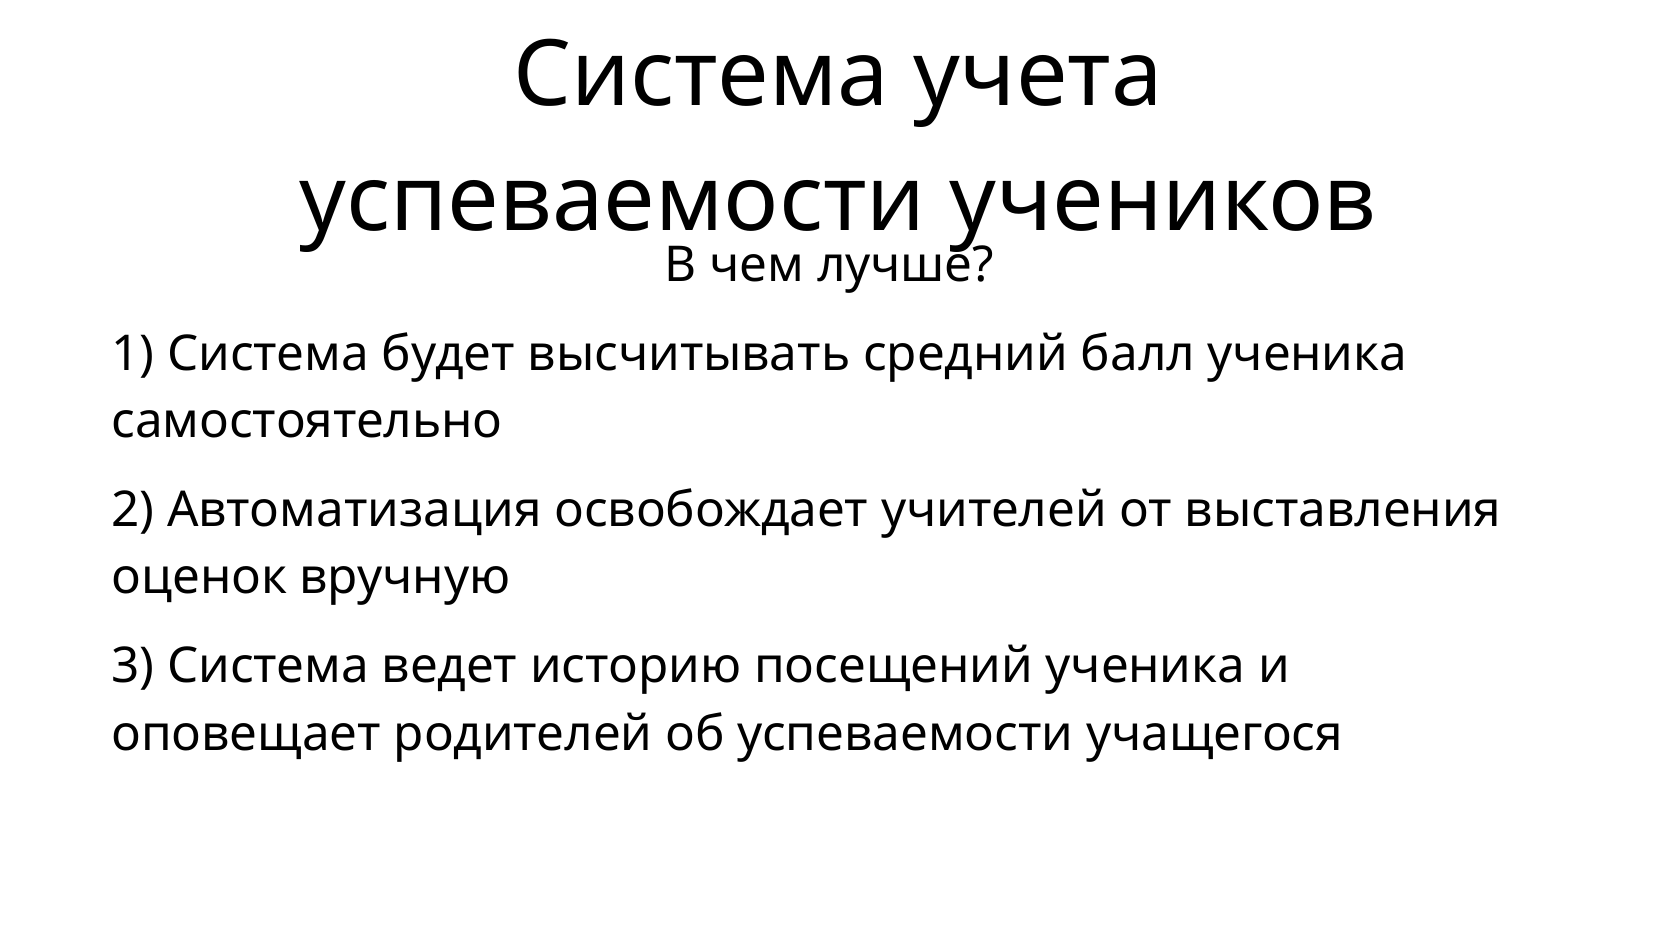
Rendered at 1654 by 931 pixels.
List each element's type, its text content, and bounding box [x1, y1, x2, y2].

list В чем лучше? 1) Система будет высчитывать средний балл ученика самостоятельно 2) Автоматизация освобождает учителей от выставления оценок вручную 3) Система ведет историю посещений ученика и оповещает родителей об успеваемости учащегося [59, 228, 1548, 768]
title Система учета успеваемости учеников [230, 29, 1447, 228]
